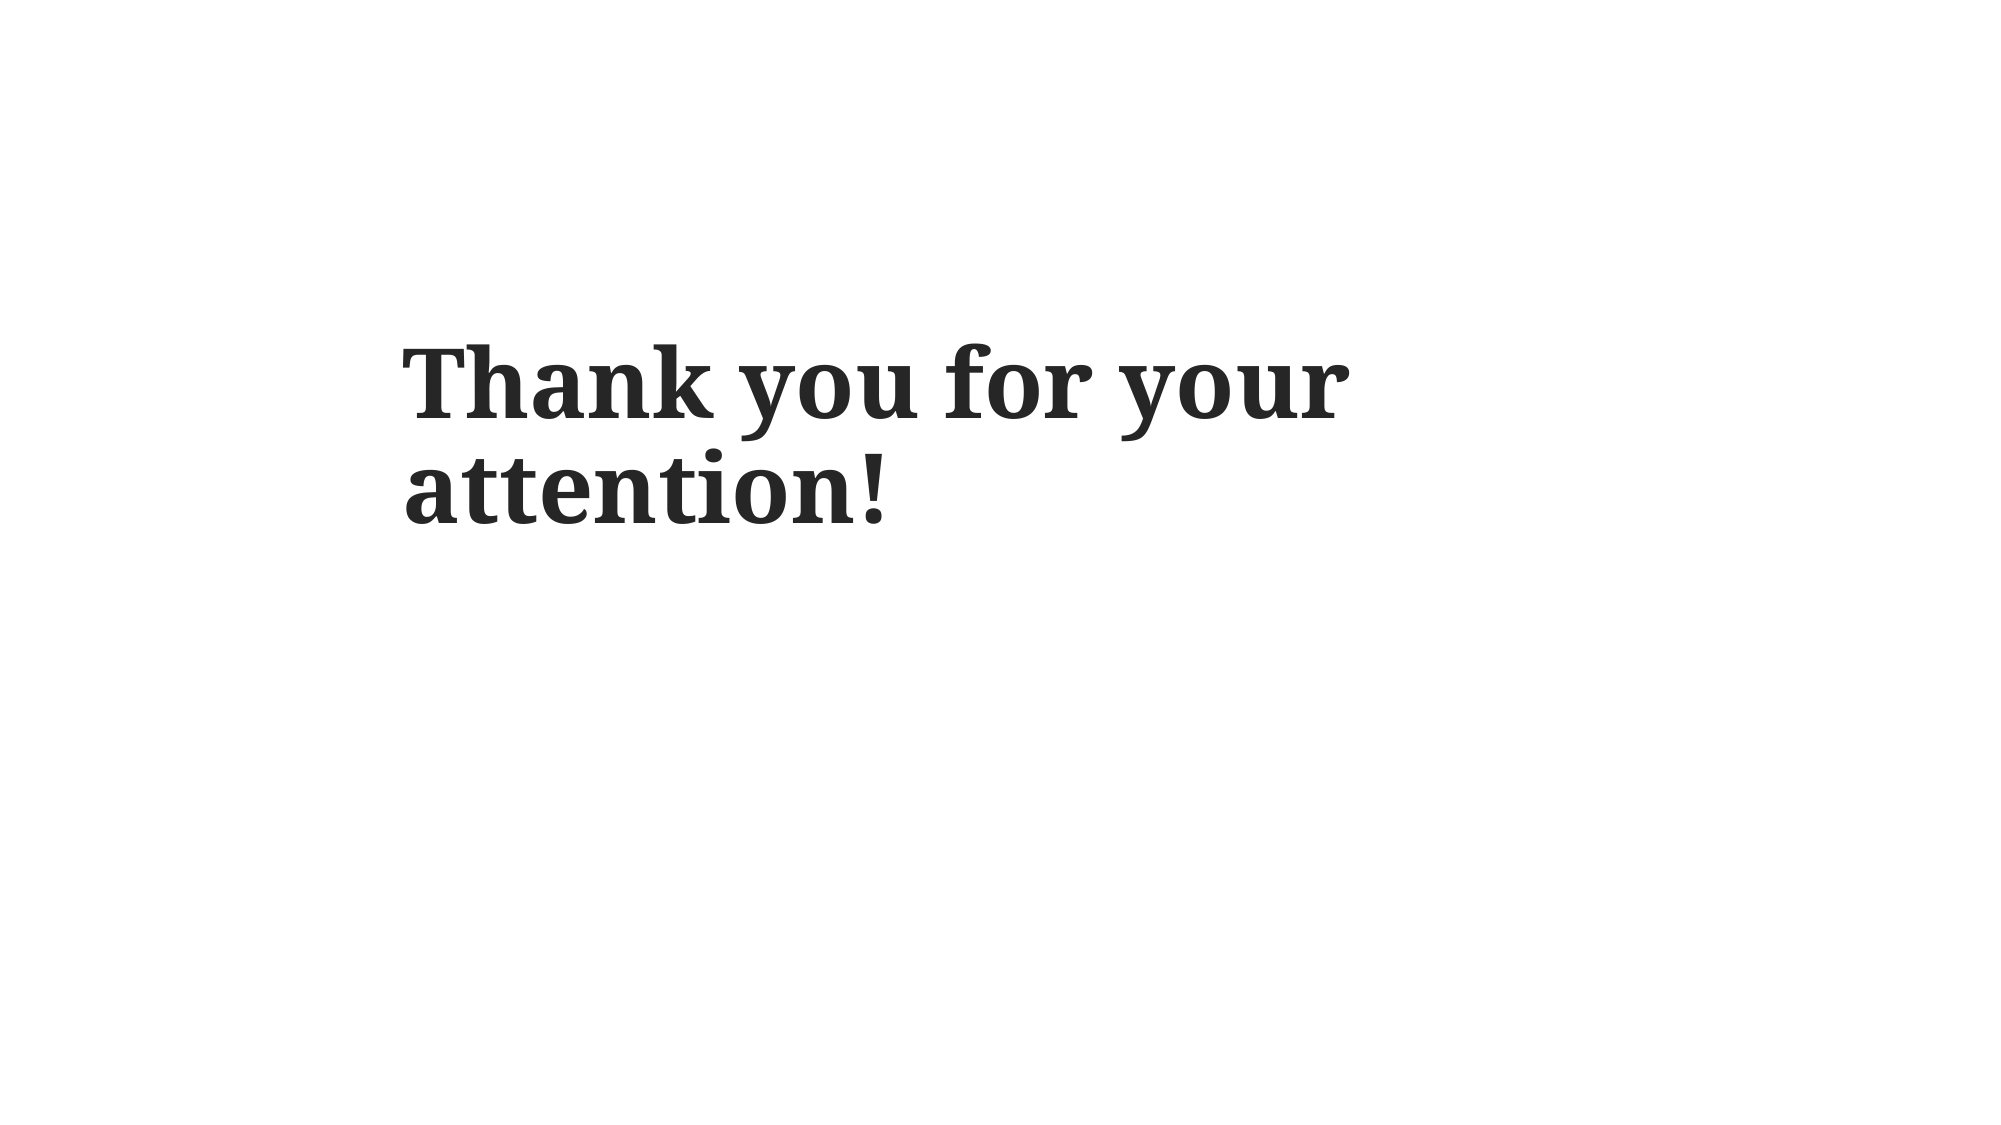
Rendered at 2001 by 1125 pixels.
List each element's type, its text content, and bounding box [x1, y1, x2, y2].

title Thank you for your attention! [387, 326, 1631, 552]
